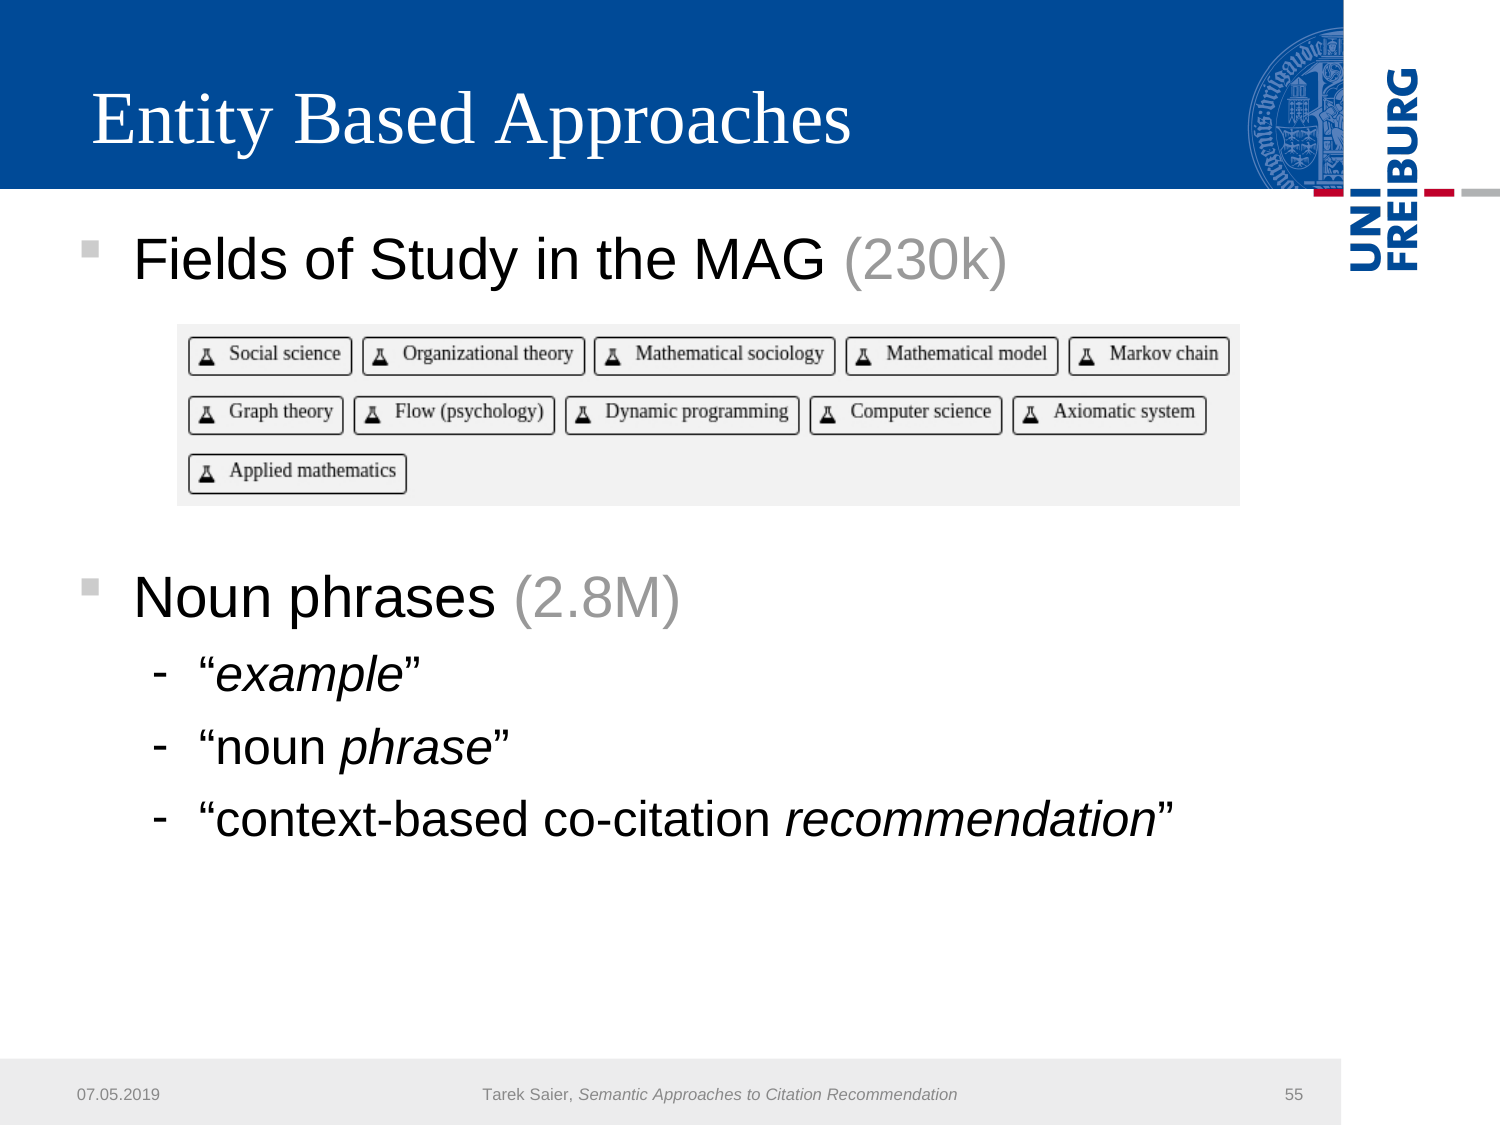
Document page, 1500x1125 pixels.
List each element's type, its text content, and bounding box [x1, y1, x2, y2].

list Fields of Study in the MAG (230k) Noun phrases (2.8M) “example” “noun phrase” “context-based co-citation recommendation” [76, 221, 1388, 1009]
picture [177, 324, 1240, 506]
title Entity Based Approaches [76, 49, 1235, 178]
picture [0, 0, 1500, 271]
